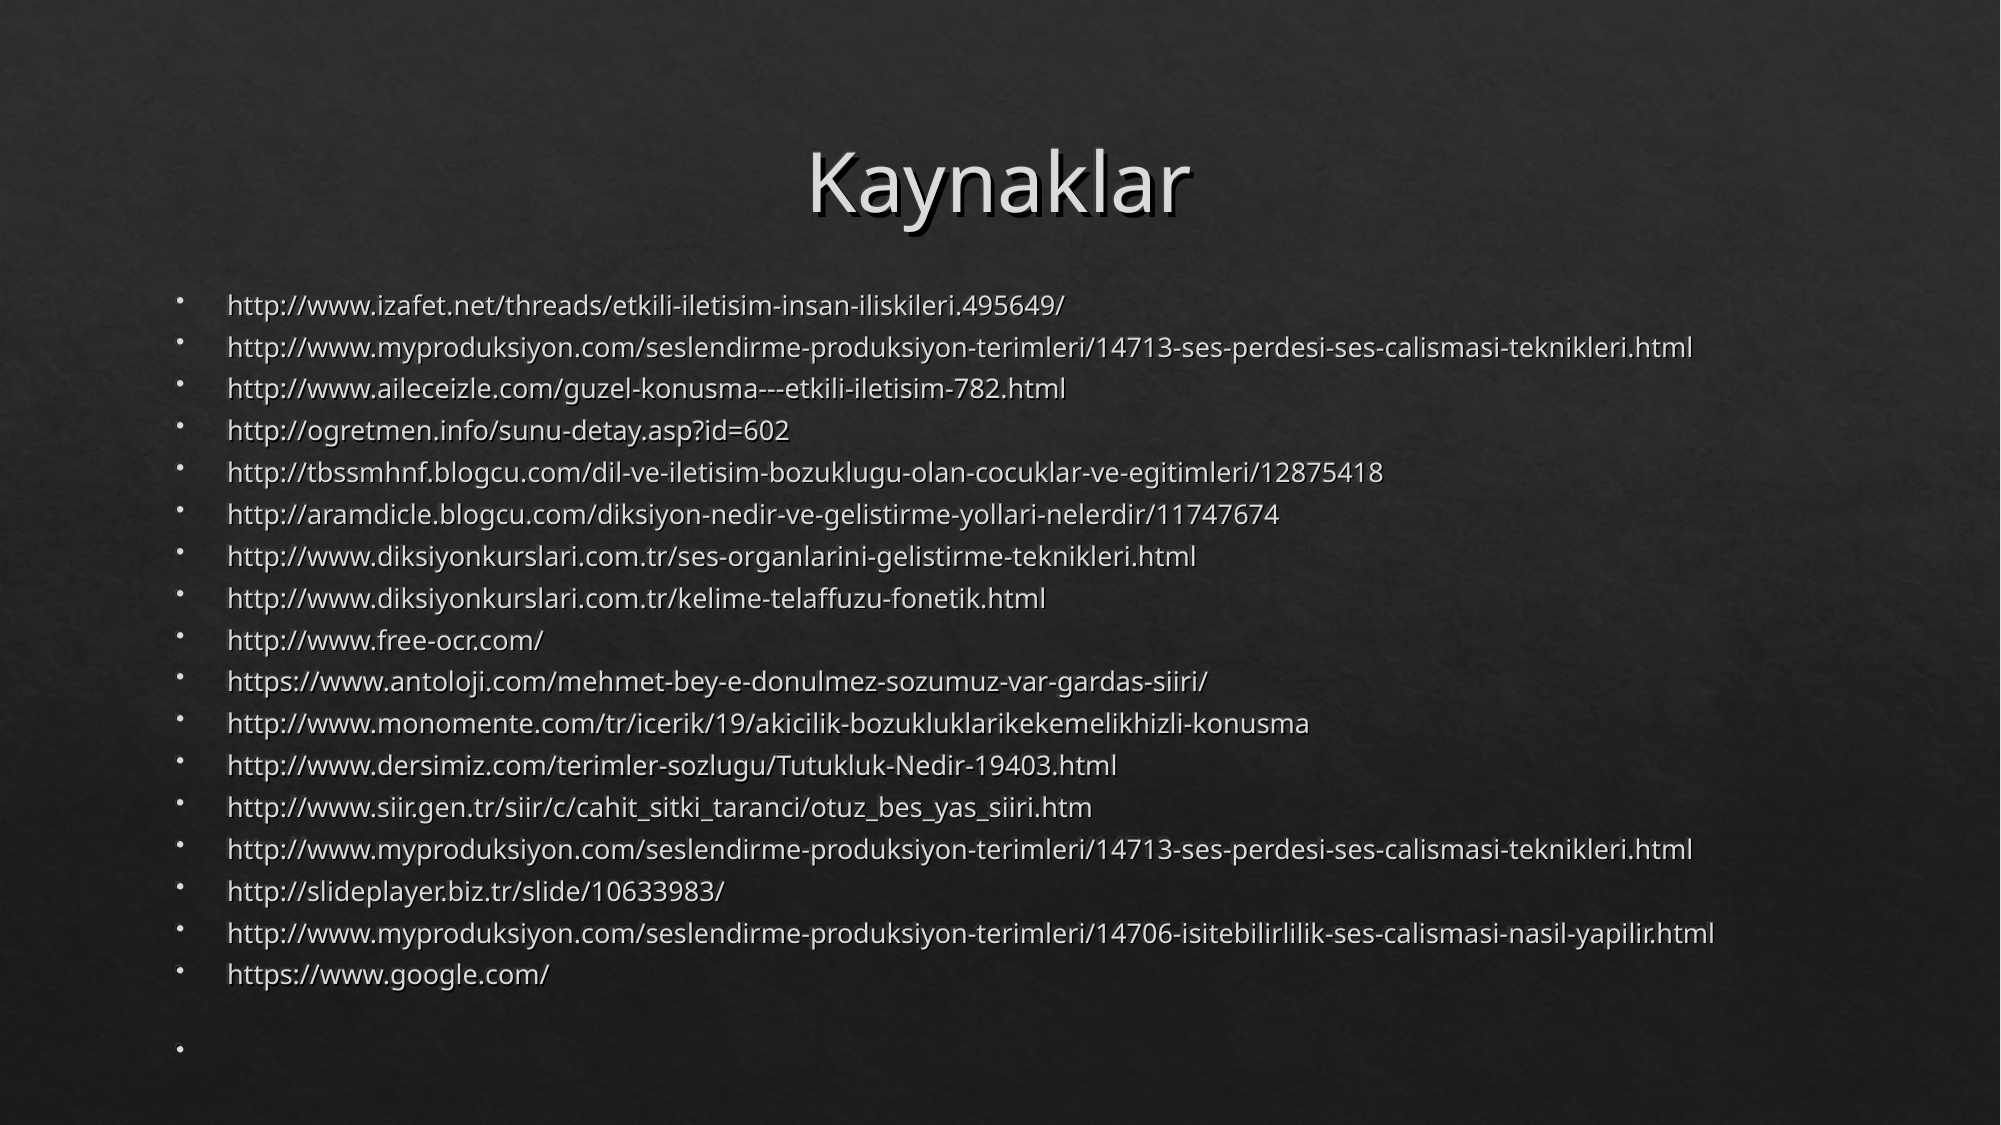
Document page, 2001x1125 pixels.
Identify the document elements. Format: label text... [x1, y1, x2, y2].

title Kaynaklar [149, 99, 1849, 260]
list http://www.izafet.net/threads/etkili-iletisim-insan-iliskileri.495649/ http://www.myproduksiyon.com/seslendirme-produksiyon-terimleri/14713-ses-perdesi-ses-calismasi-teknikleri.html http://www.aileceizle.com/guzel-konusma---etkili-iletisim-782.html http://ogretmen.info/sunu-detay.asp?id=602 http://tbssmhnf.blogcu.com/dil-ve-iletisim-bozuklugu-olan-cocuklar-ve-egitimleri/12875418 http://aramdicle.blogcu.com/diksiyon-nedir-ve-gelistirme-yollari-nelerdir/11747674 http://www.diksiyonkurslari.com.tr/ses-organlarini-gelistirme-teknikleri.html http://www.diksiyonkurslari.com.tr/kelime-telaffuzu-fonetik.html http://www.free-ocr.com/ https://www.antoloji.com/mehmet-bey-e-donulmez-sozumuz-var-gardas-siiri/ http://www.monomente.com/tr/icerik/19/akicilik-bozukluklarikekemelikhizli-konusma http://www.dersimiz.com/terimler-sozlugu/Tutukluk-Nedir-19403.html http://www.siir.gen.tr/siir/c/cahit_sitki_taranci/otuz_bes_yas_siiri.htm http://www.myproduksiyon.com/seslendirme-produksiyon-terimleri/14713-ses-perdesi-ses-calismasi-teknikleri.html http://slideplayer.biz.tr/slide/10633983/ http://www.myproduksiyon.com/seslendirme-produksiyon-terimleri/14706-isitebilirlilik-ses-calismasi-nasil-yapilir.html https://www.google.com/ [149, 284, 1849, 1098]
